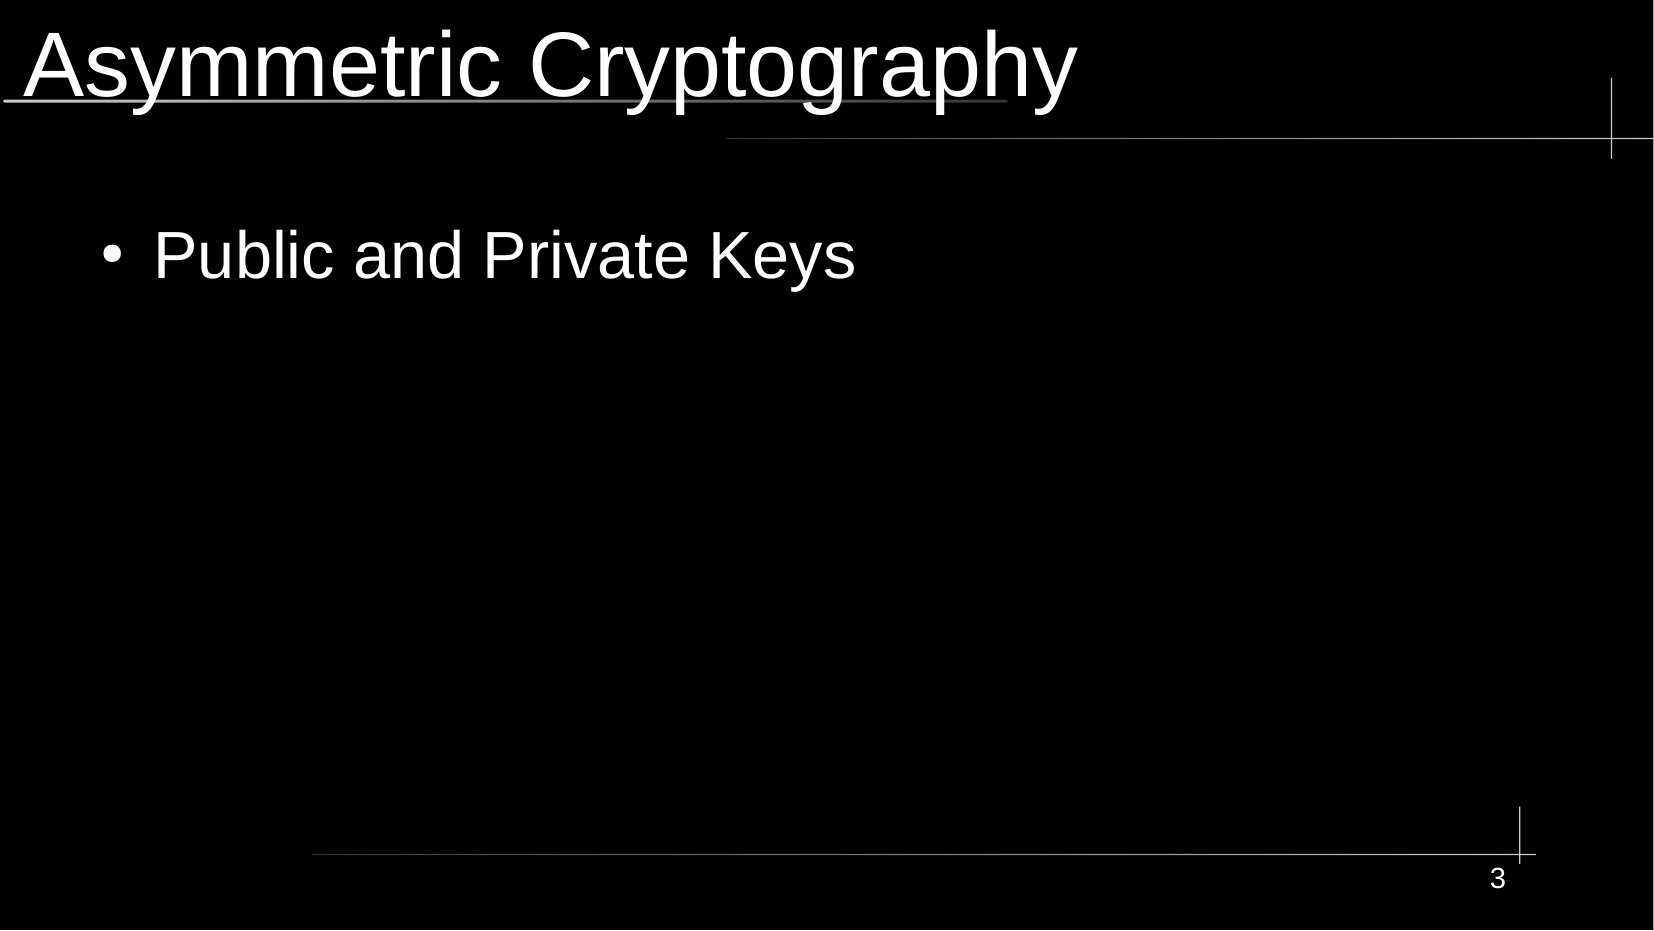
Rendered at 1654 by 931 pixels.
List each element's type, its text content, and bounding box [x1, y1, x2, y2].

title Asymmetric Cryptography [23, 11, 1589, 119]
list Public and Private Keys [82, 217, 1571, 851]
